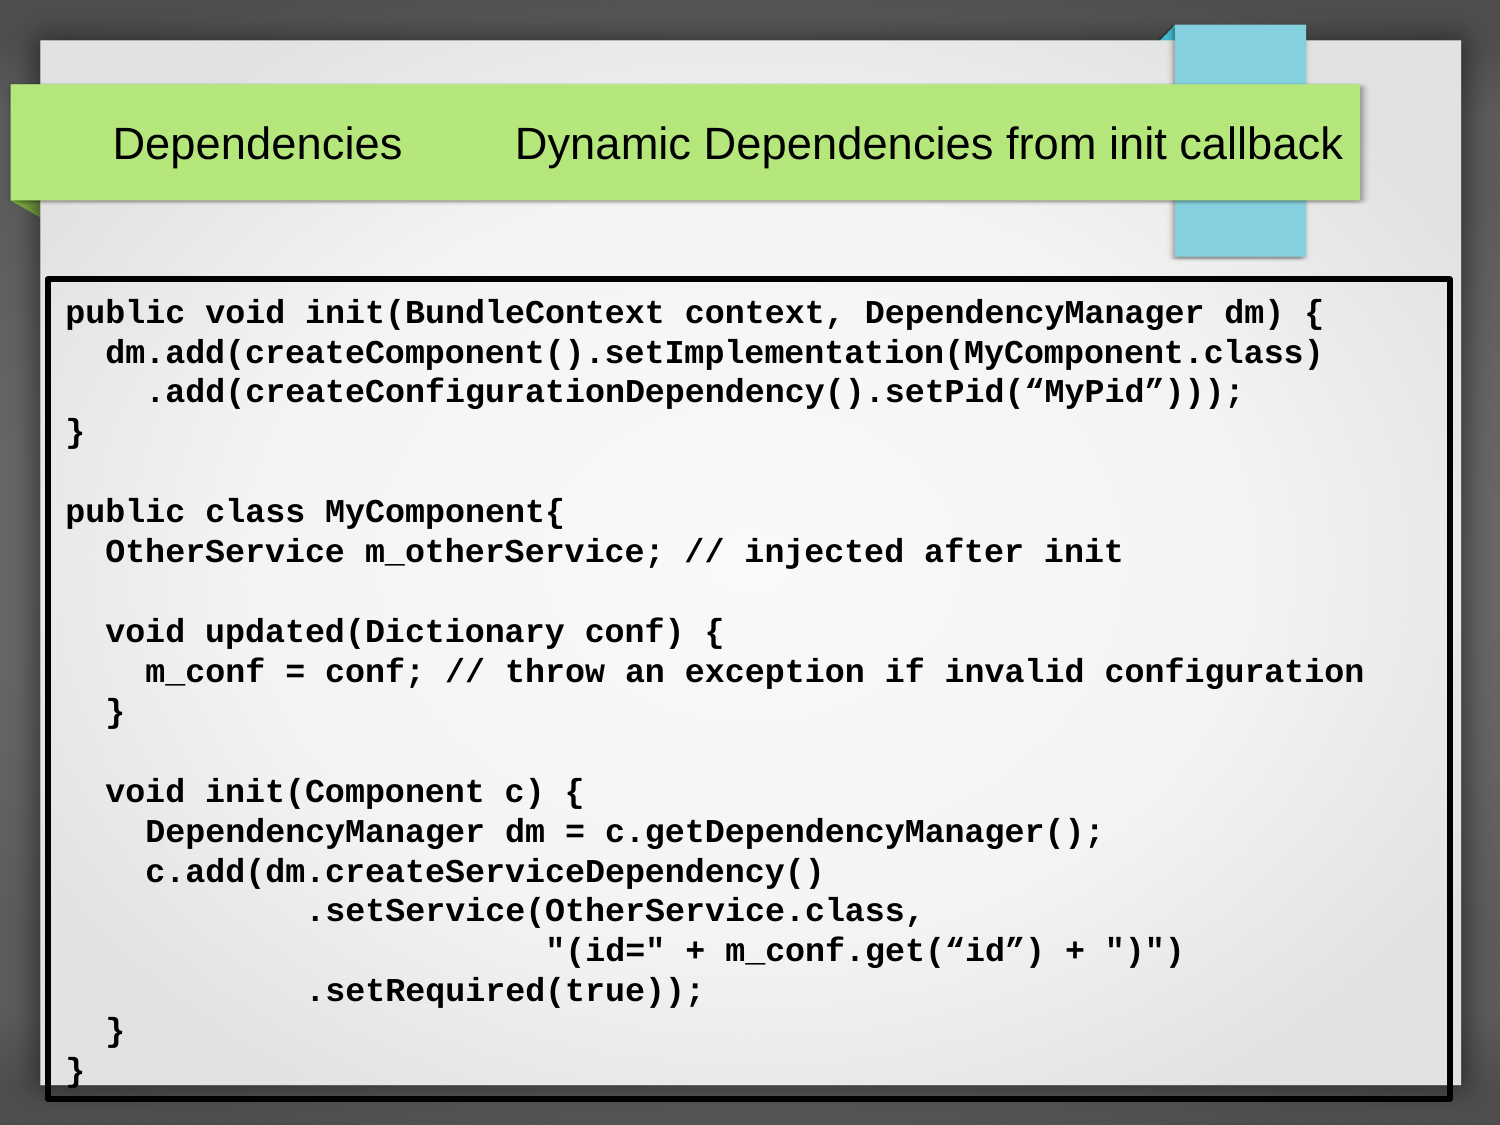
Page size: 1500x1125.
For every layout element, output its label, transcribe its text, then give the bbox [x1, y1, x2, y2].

text_box public void init(BundleContext context, DependencyManager dm) { dm.add(createComponent().setImplementation(MyComponent.class) .add(createConfigurationDependency().setPid(“MyPid”))); } public class MyComponent{ OtherService m_otherService; // injected after init void updated(Dictionary conf) { m_conf = conf; // throw an exception if invalid configuration } void init(Component c) { DependencyManager dm = c.getDependencyManager(); c.add(dm.createServiceDependency() .setService(OtherService.class, "(id=" + m_conf.get(“id”) + ")") .setRequired(true)); } } [47, 279, 1450, 1099]
picture [0, 0, 1500, 1125]
title Dependencies Dynamic Dependencies from init callback [112, 57, 1388, 230]
